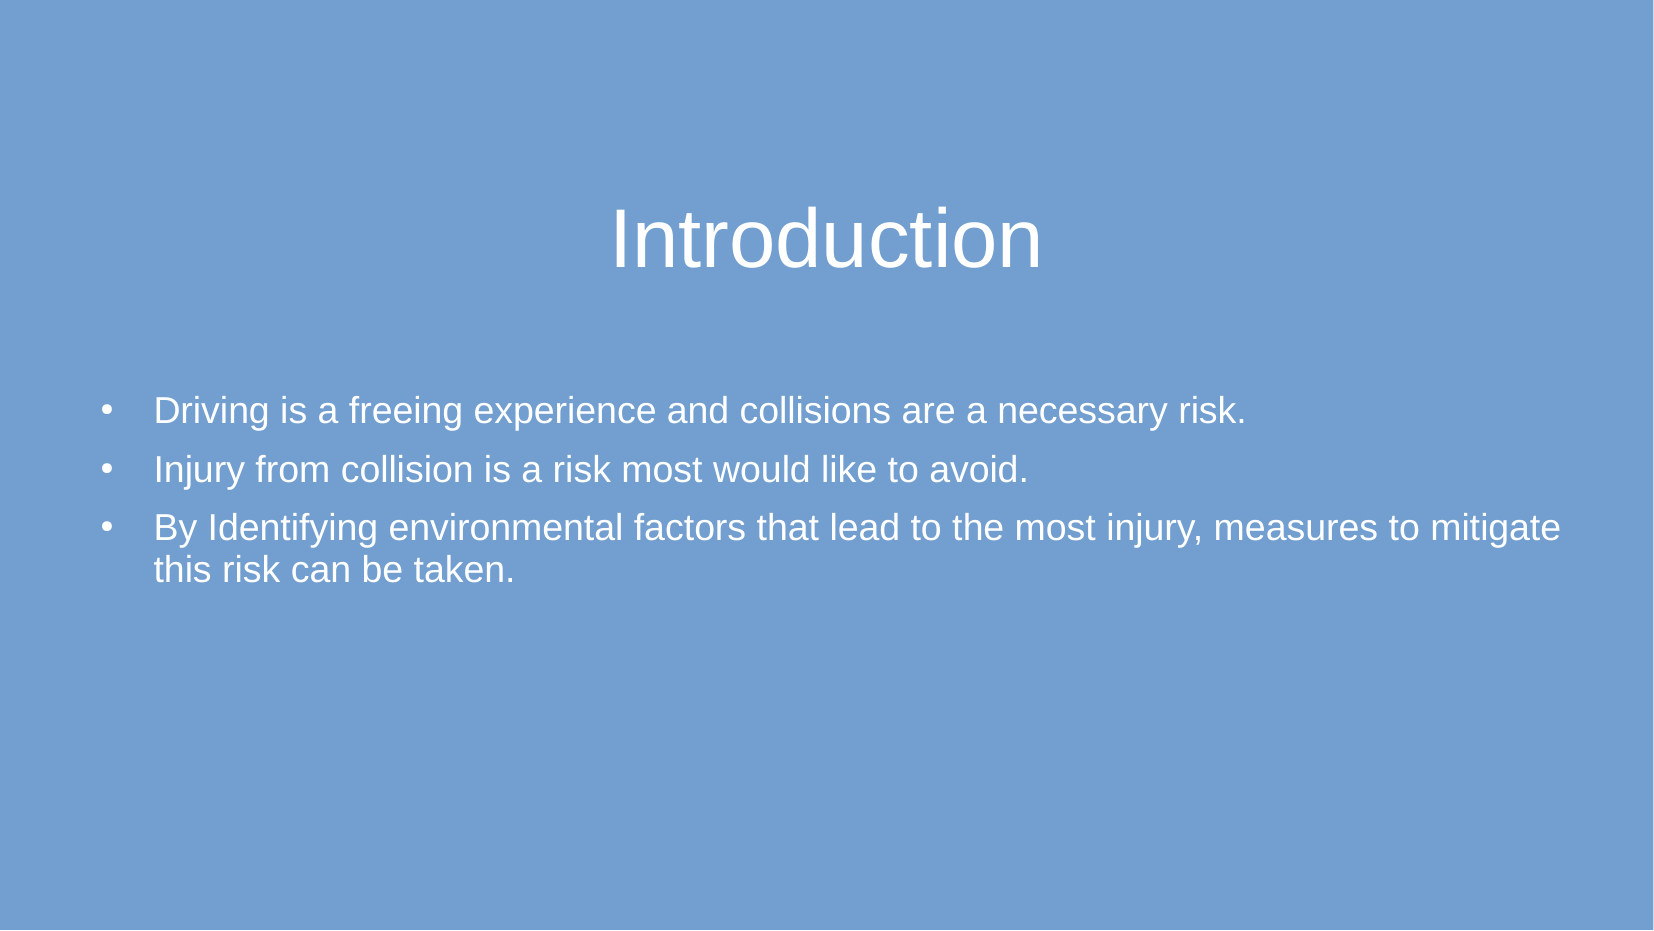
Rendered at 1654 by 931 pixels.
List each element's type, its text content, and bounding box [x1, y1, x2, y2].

list Driving is a freeing experience and collisions are a necessary risk. Injury from collision is a risk most would like to avoid. By Identifying environmental factors that lead to the most injury, measures to mitigate this risk can be taken. [82, 389, 1571, 842]
title Introduction [82, 132, 1571, 346]
